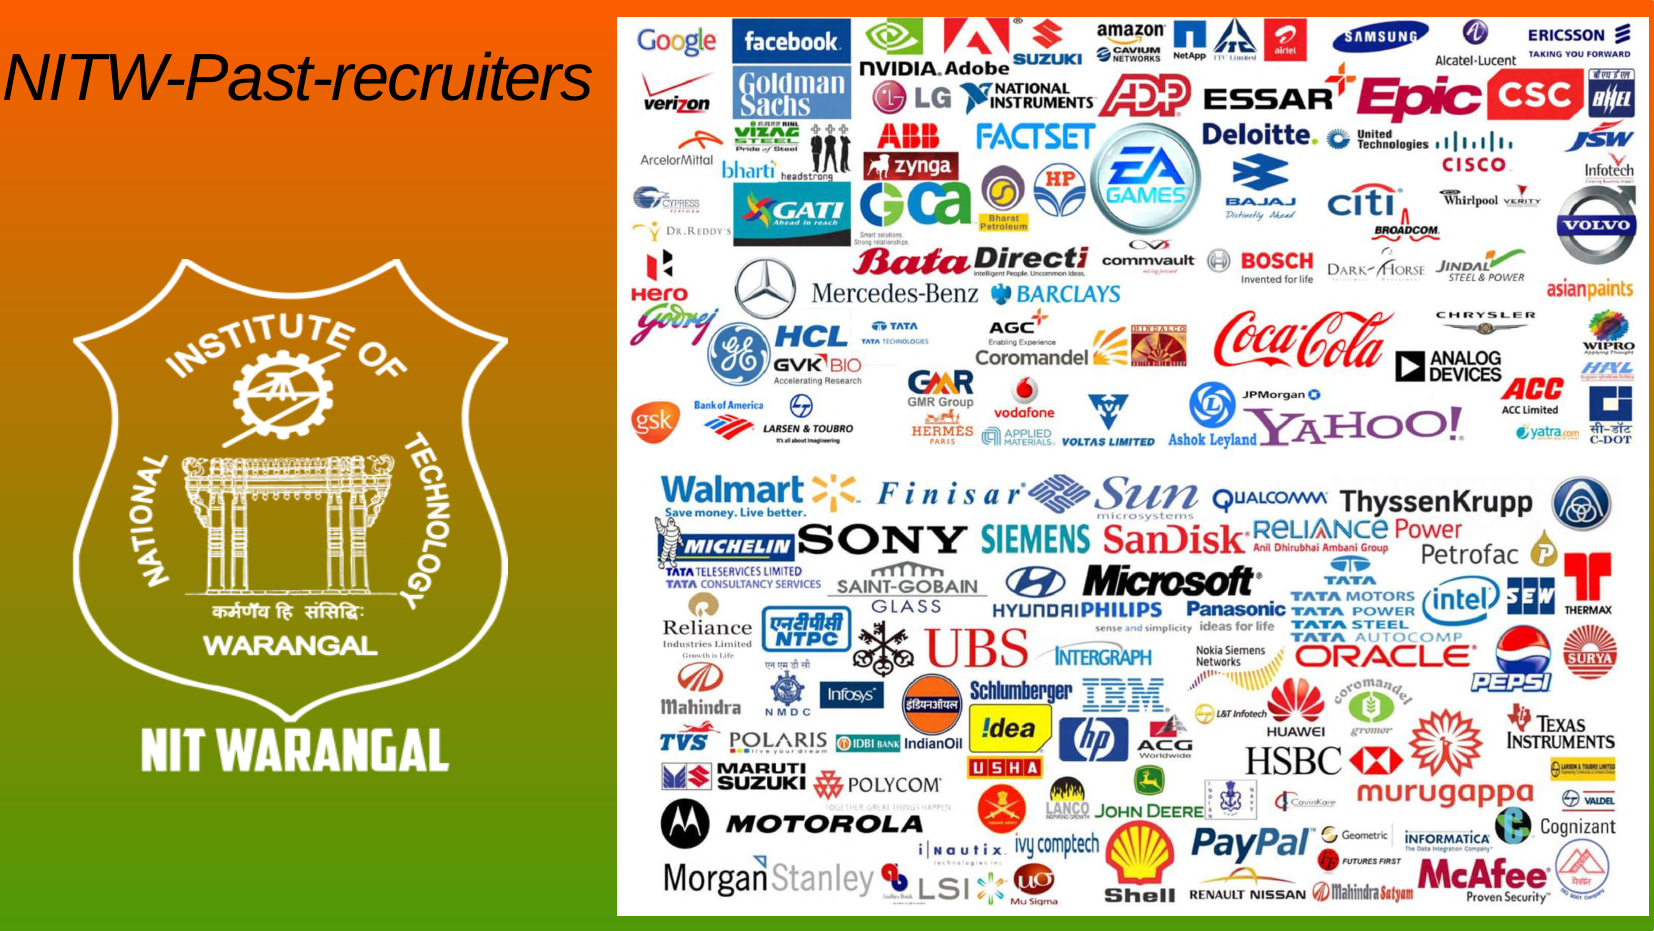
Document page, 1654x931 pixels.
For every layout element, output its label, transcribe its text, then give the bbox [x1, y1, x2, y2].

picture [614, 17, 1649, 916]
picture [72, 259, 508, 773]
title NITW-Past-recruiters [0, 0, 981, 156]
